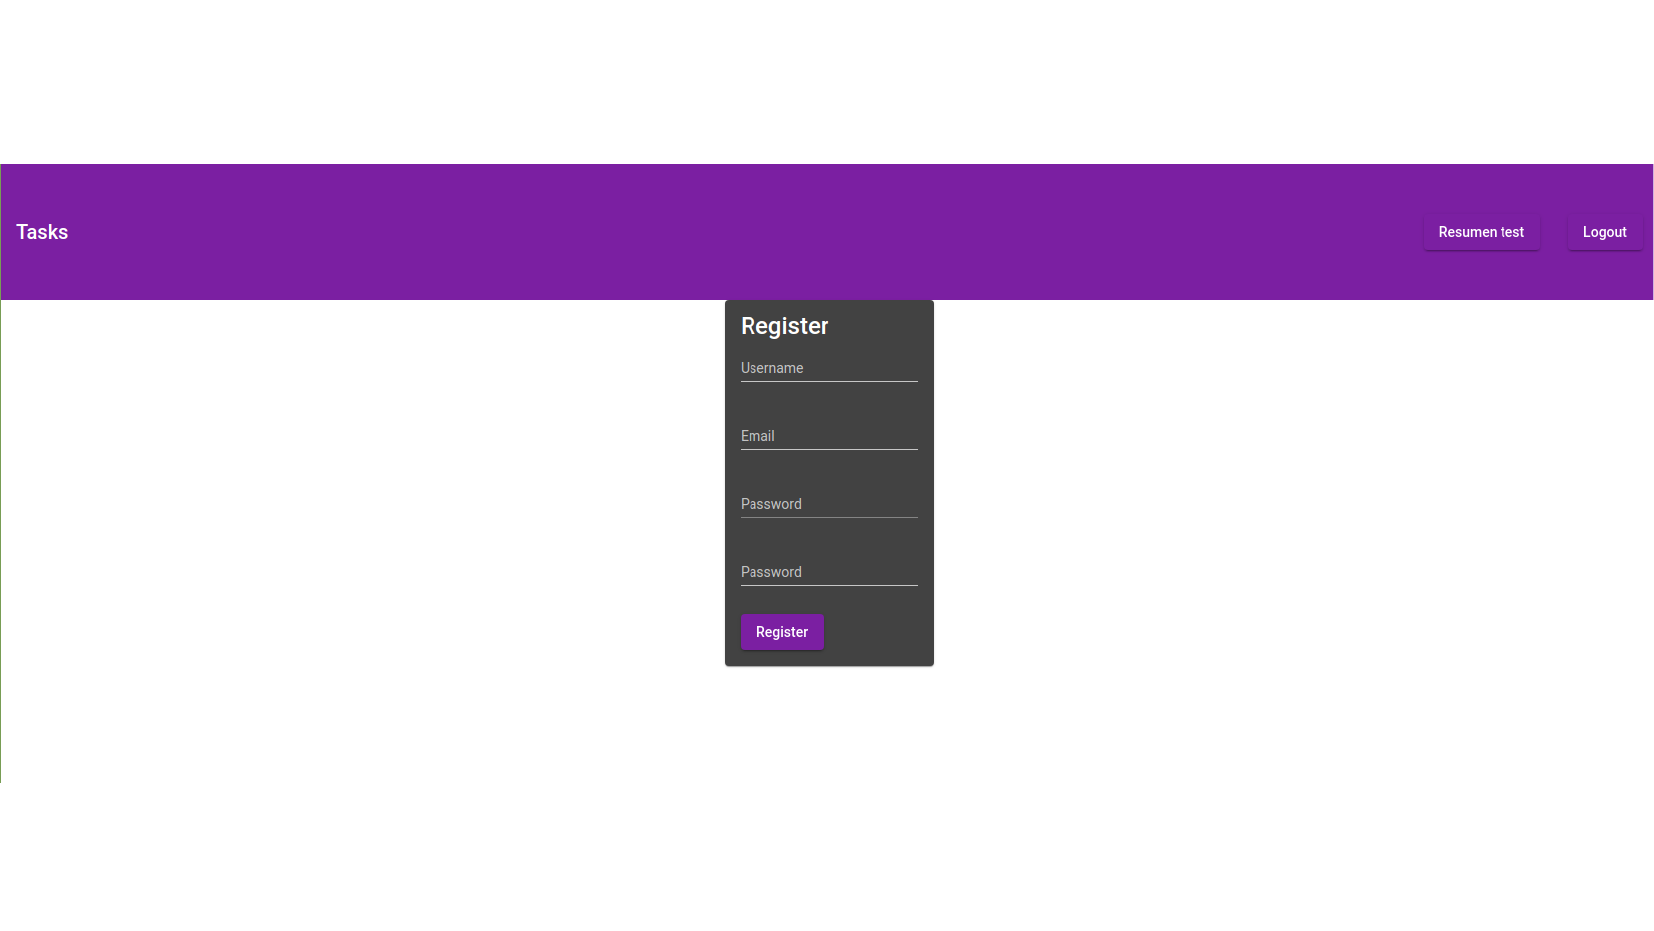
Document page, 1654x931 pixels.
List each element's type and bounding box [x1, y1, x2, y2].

picture [0, 164, 1654, 783]
